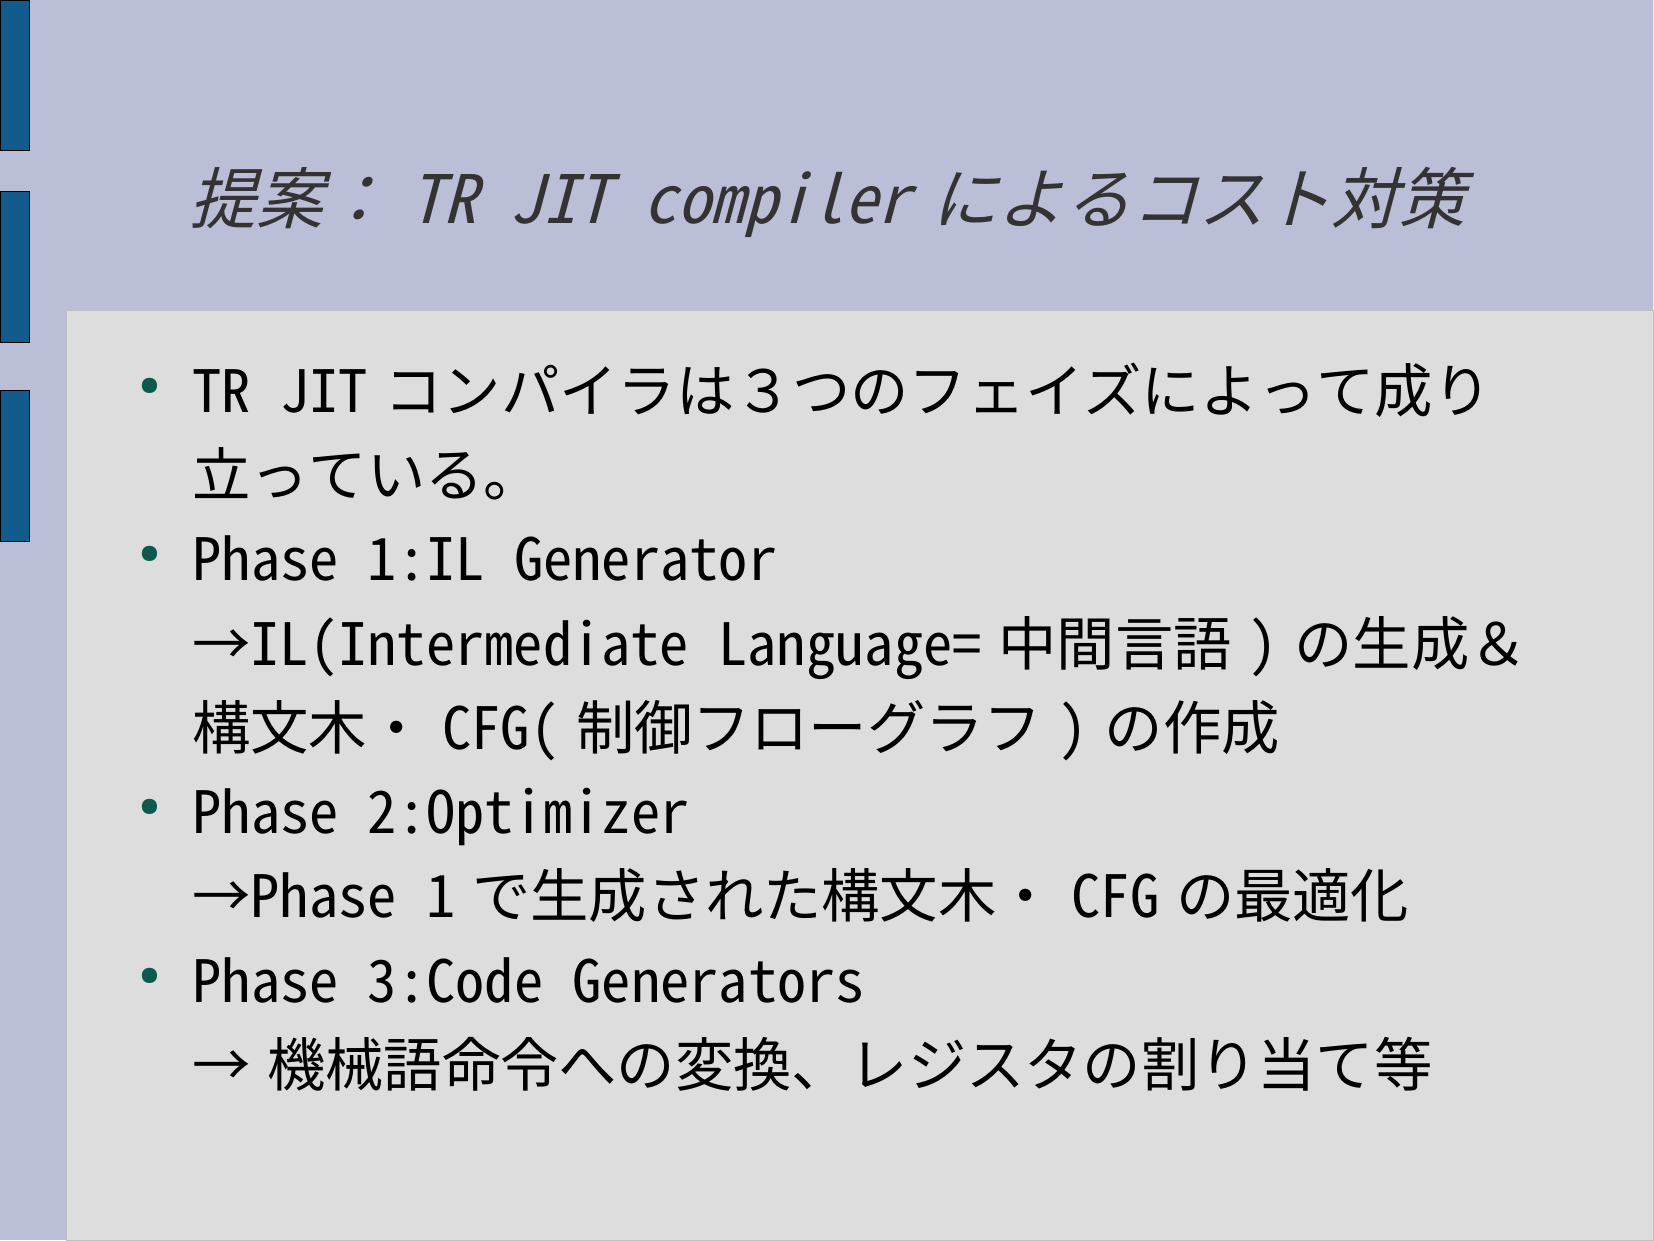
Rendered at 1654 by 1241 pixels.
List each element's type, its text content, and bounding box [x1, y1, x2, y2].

title 提案：TR JIT compilerによるコスト対策 [121, 91, 1534, 299]
list TR JITコンパイラは３つのフェイズによって成り立っている。 Phase 1:IL Generator →IL(Intermediate Language=中間言語)の生成＆構文木・CFG(制御フローグラフ)の作成 Phase 2:Optimizer →Phase 1で生成された構文木・CFGの最適化 Phase 3:Code Generators →機械語命令への変換、レジスタの割り当て等 [121, 344, 1534, 1127]
